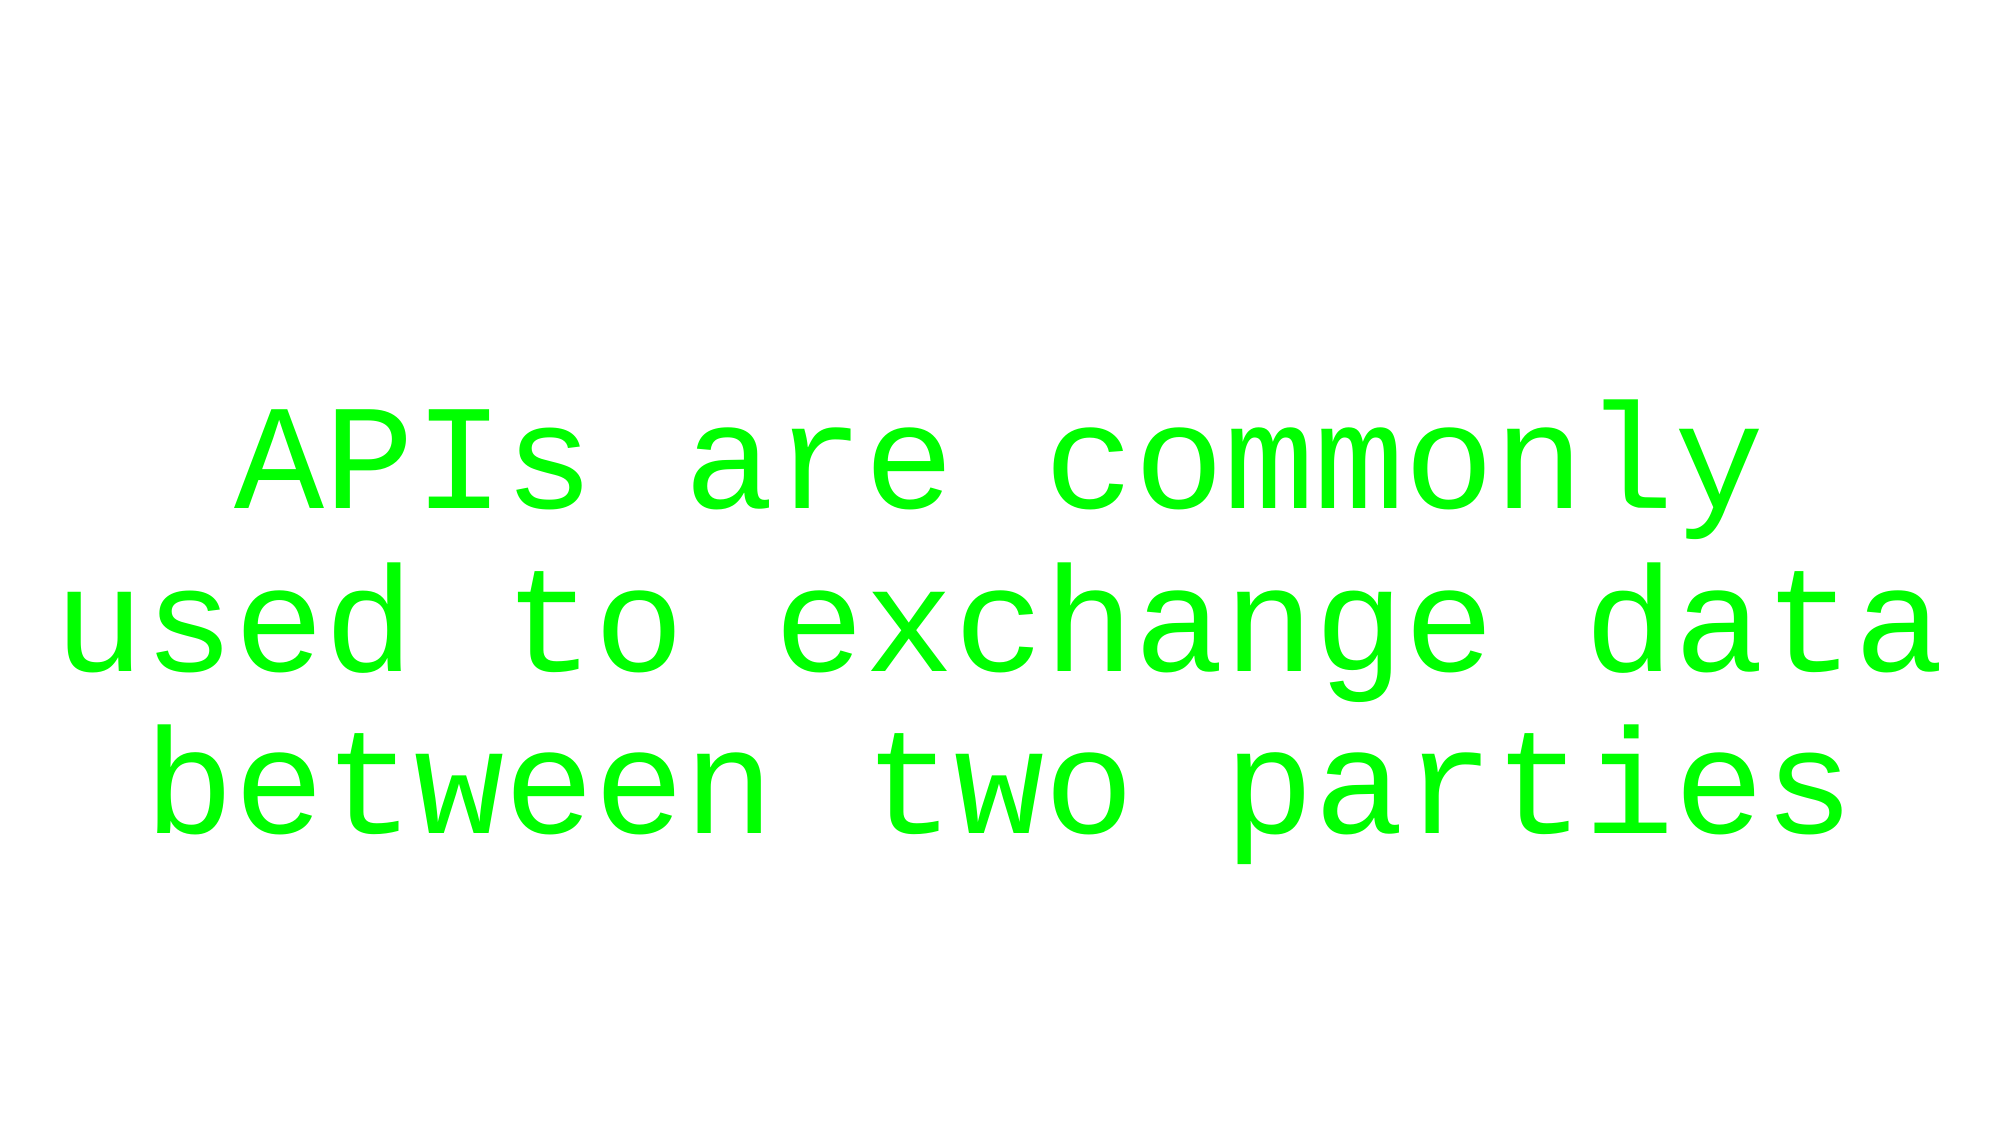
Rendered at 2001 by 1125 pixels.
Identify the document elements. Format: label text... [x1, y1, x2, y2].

title APIs are commonly used to exchange data between two parties [0, 371, 2000, 761]
